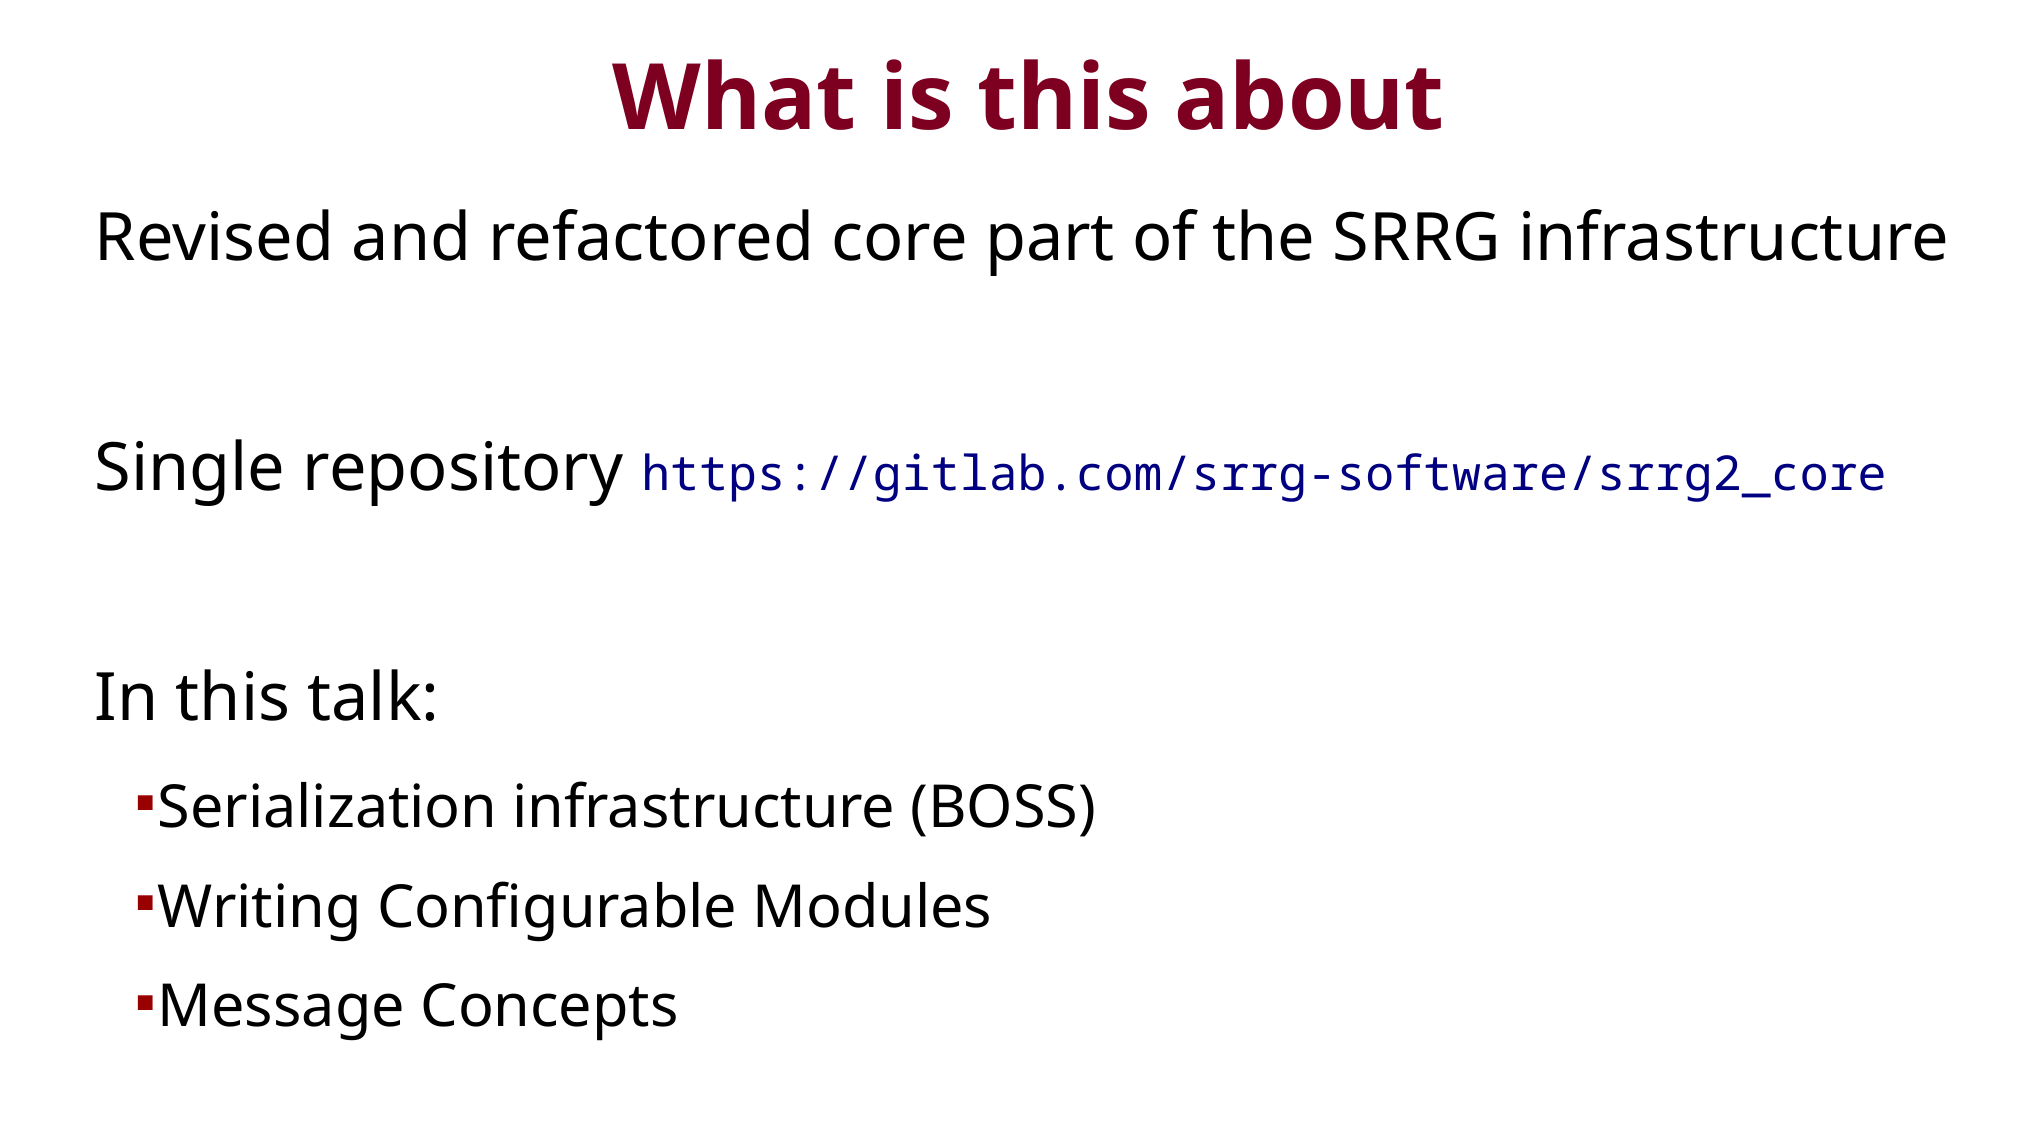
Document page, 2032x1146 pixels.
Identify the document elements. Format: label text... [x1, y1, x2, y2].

list Revised and refactored core part of the SRRG infrastructure Single repository https://gitlab.com/srrg-software/srrg2_core In this talk: Serialization infrastructure (BOSS) Writing Configurable Modules Message Concepts [59, 188, 1985, 1111]
title What is this about [37, 10, 2020, 178]
